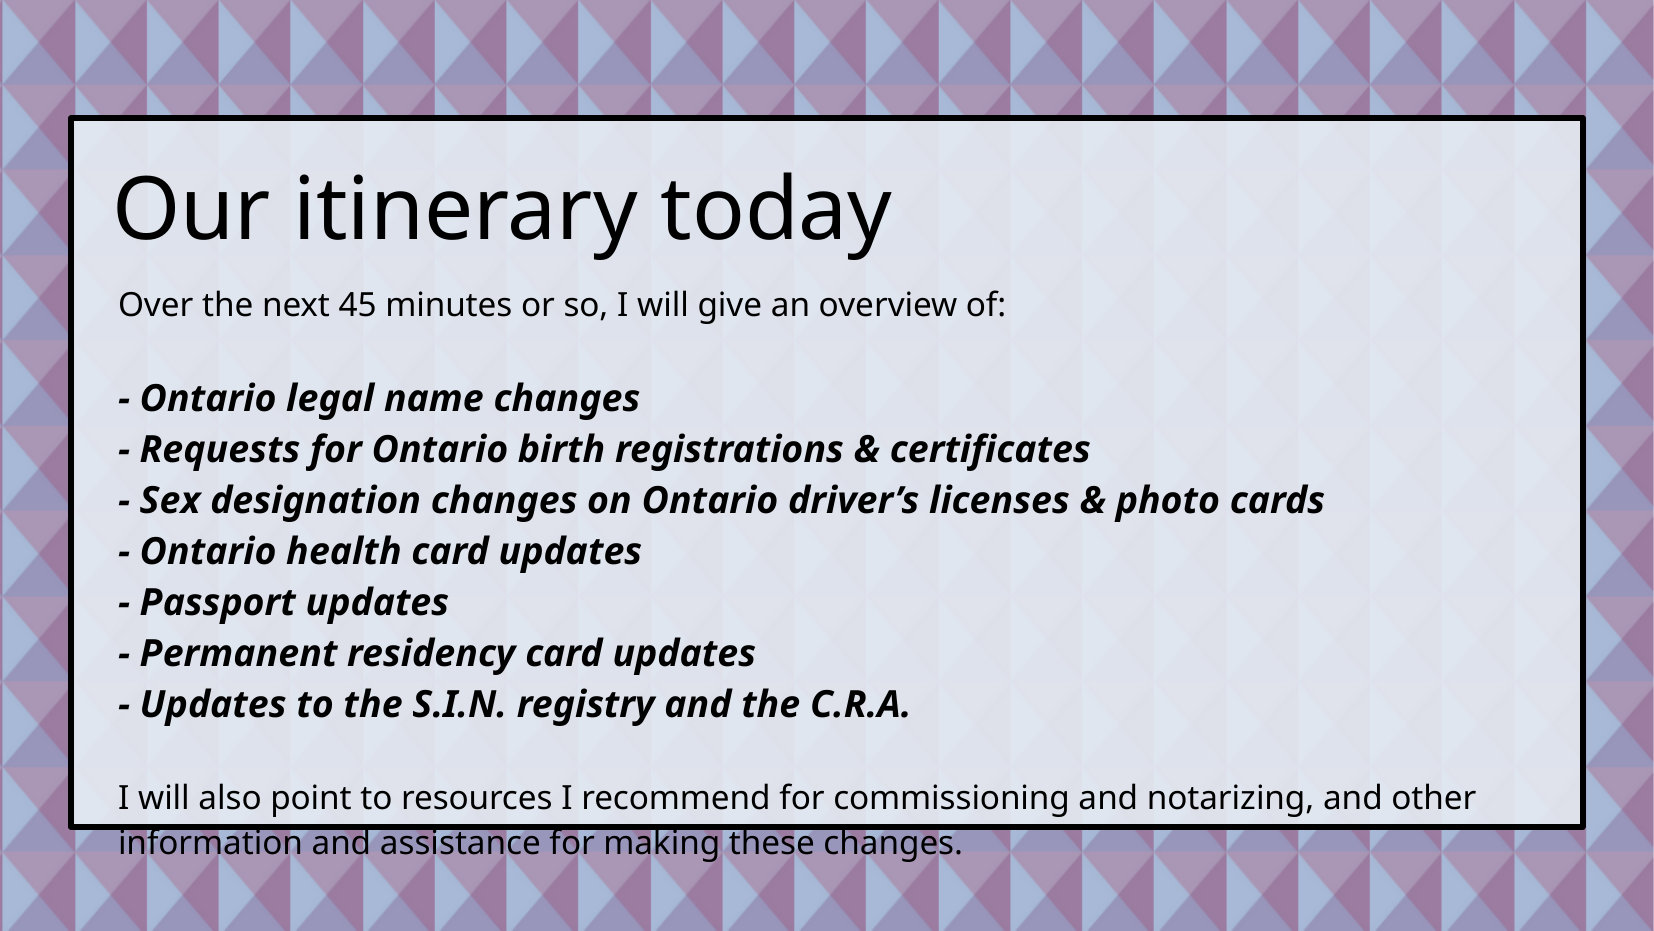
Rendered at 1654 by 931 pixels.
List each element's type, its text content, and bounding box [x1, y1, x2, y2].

text_box [70, 118, 1583, 827]
title Our itinerary today [112, 153, 1223, 259]
picture [0, 0, 1654, 931]
subtitle Over the next 45 minutes or so, I will give an overview of: - Ontario legal name changes - Requests for Ontario birth registrations & certificates - Sex designation changes on Ontario driver’s licenses & photo cards - Ontario health card updates - Passport updates - Permanent residency card updates - Updates to the S.I.N. registry and the C.R.A. I will also point to resources I recommend for commissioning and notarizing, and other information and assistance for making these changes. [118, 281, 1536, 780]
